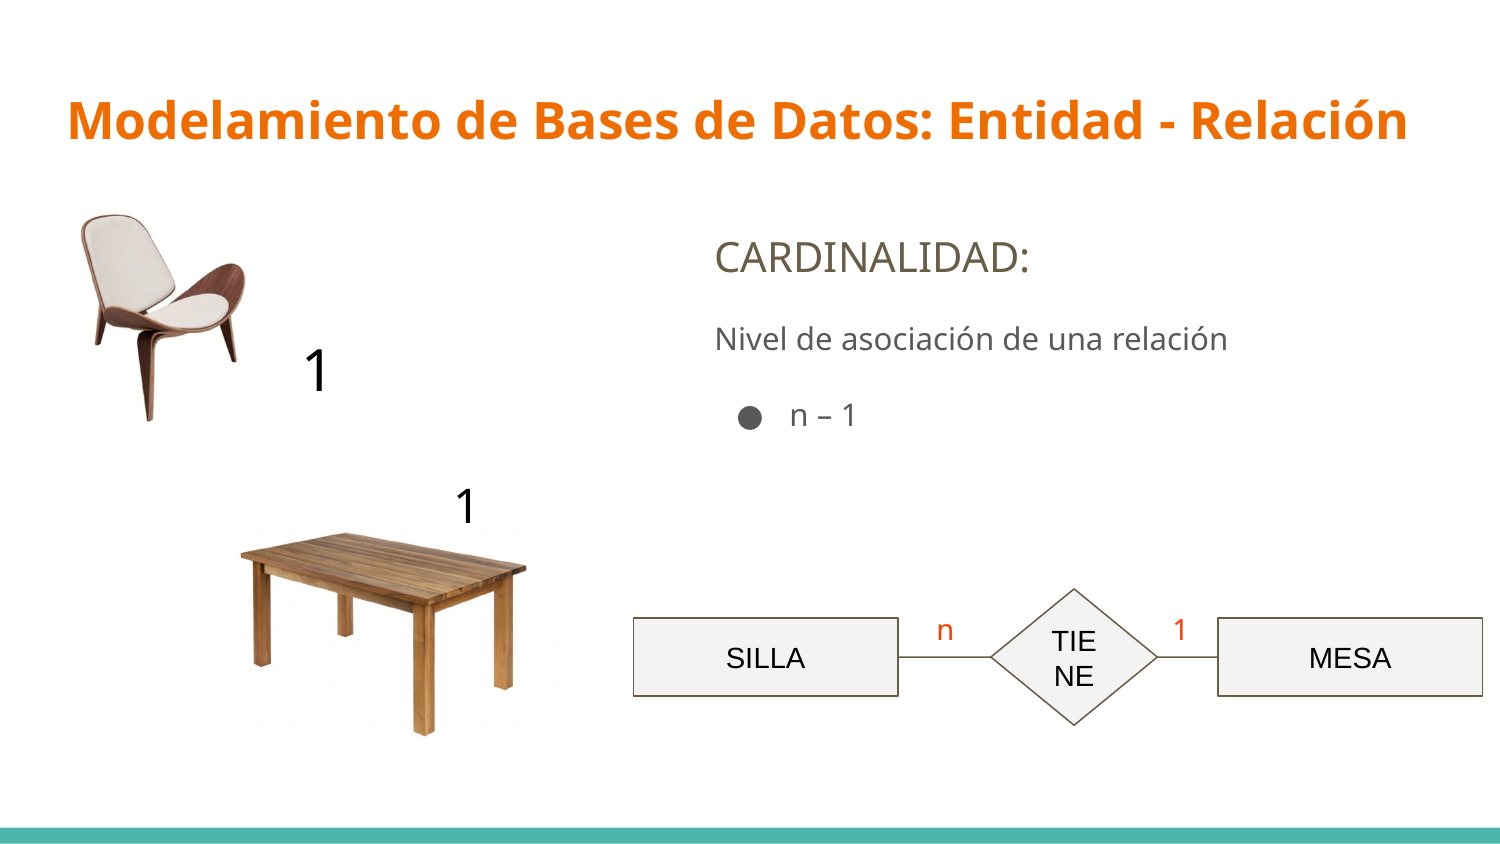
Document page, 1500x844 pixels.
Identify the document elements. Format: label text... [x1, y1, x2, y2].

title Modelamiento de Bases de Datos: Entidad - Relación [51, 72, 1449, 189]
text_box MESA [1218, 618, 1483, 696]
text_box TIENE [996, 588, 1157, 726]
list CARDINALIDAD: Nivel de asociación de una relación n – 1 [699, 207, 1466, 550]
text_box n [921, 596, 1035, 662]
text_box SILLA [633, 618, 898, 696]
picture [51, 210, 272, 435]
picture [230, 515, 566, 740]
text_box 1 [438, 461, 492, 549]
text_box 1 [1157, 596, 1271, 662]
text_box 1 [286, 318, 340, 419]
